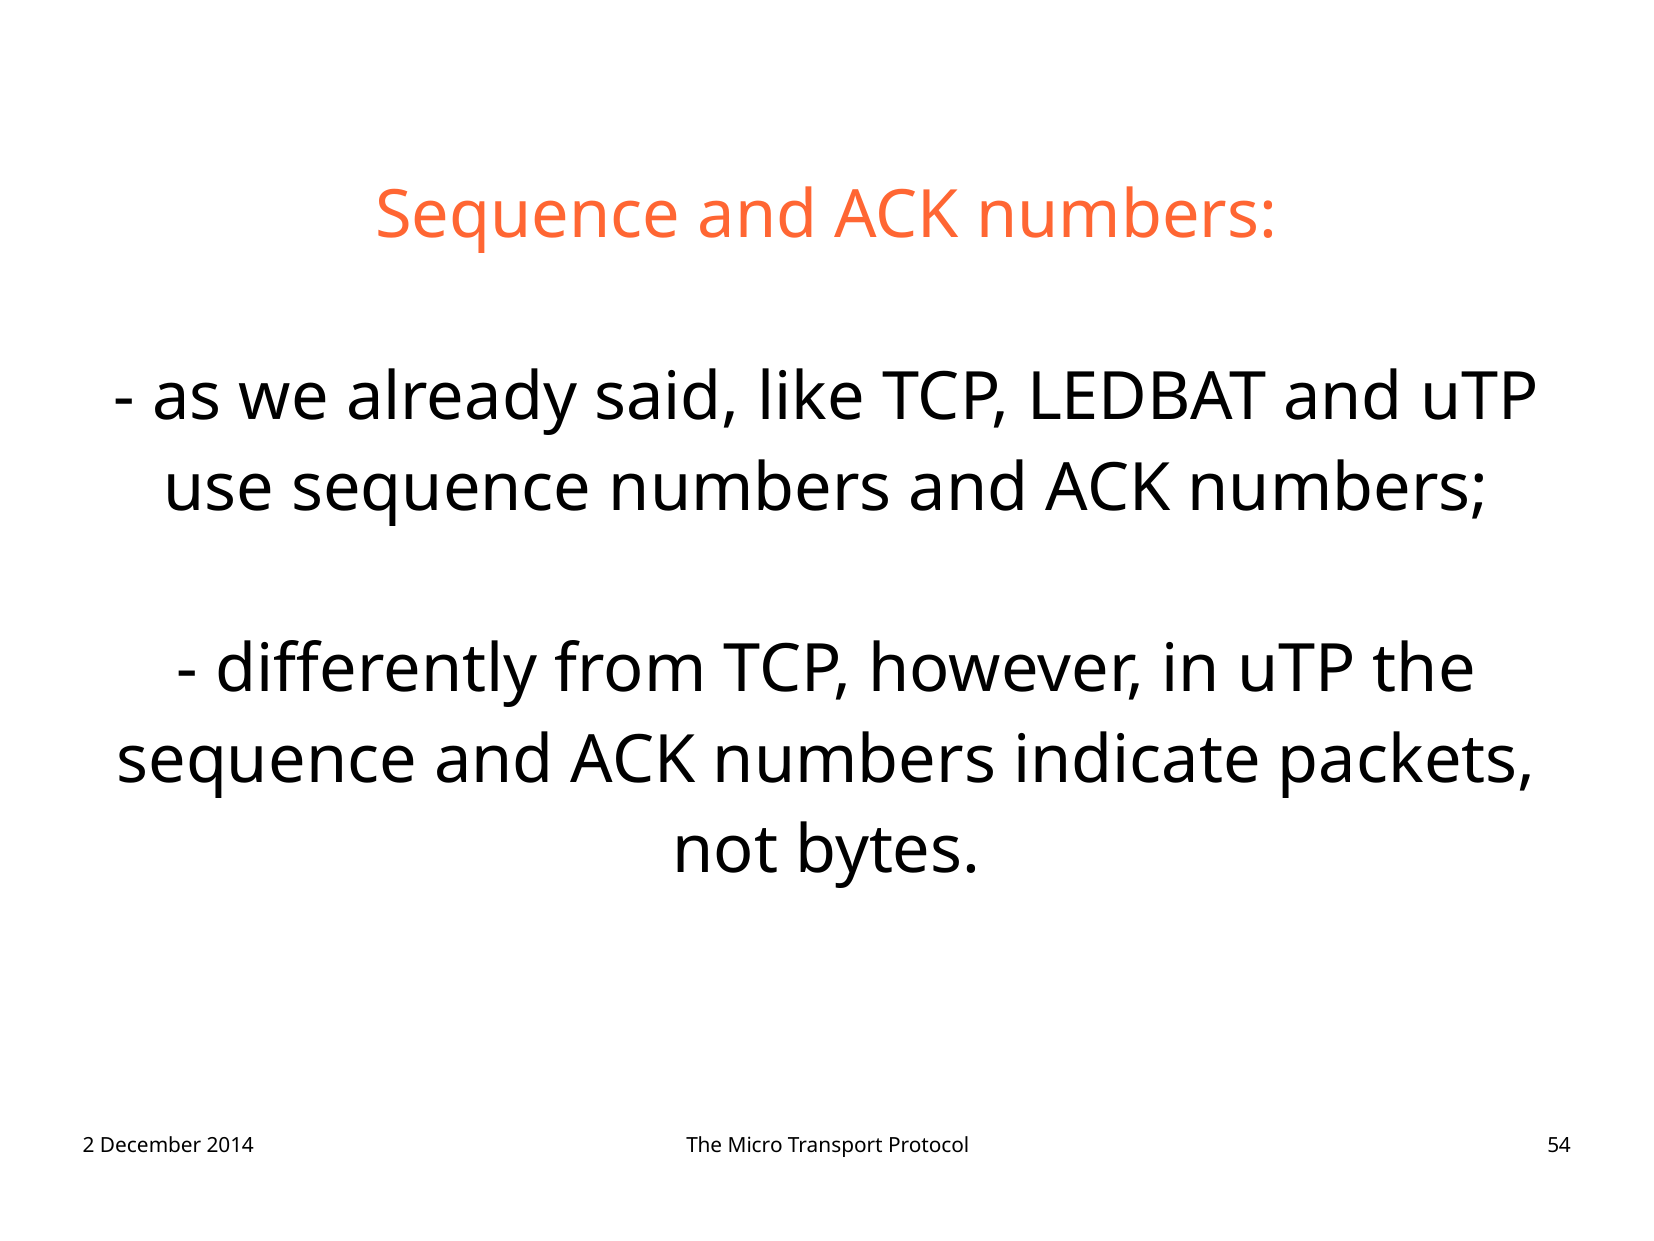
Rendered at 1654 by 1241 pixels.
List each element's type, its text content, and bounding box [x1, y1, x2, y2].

subtitle Sequence and ACK numbers: - as we already said, like TCP, LEDBAT and uTP use sequence numbers and ACK numbers; - differently from TCP, however, in uTP the sequence and ACK numbers indicate packets, not bytes. [82, 49, 1571, 1010]
